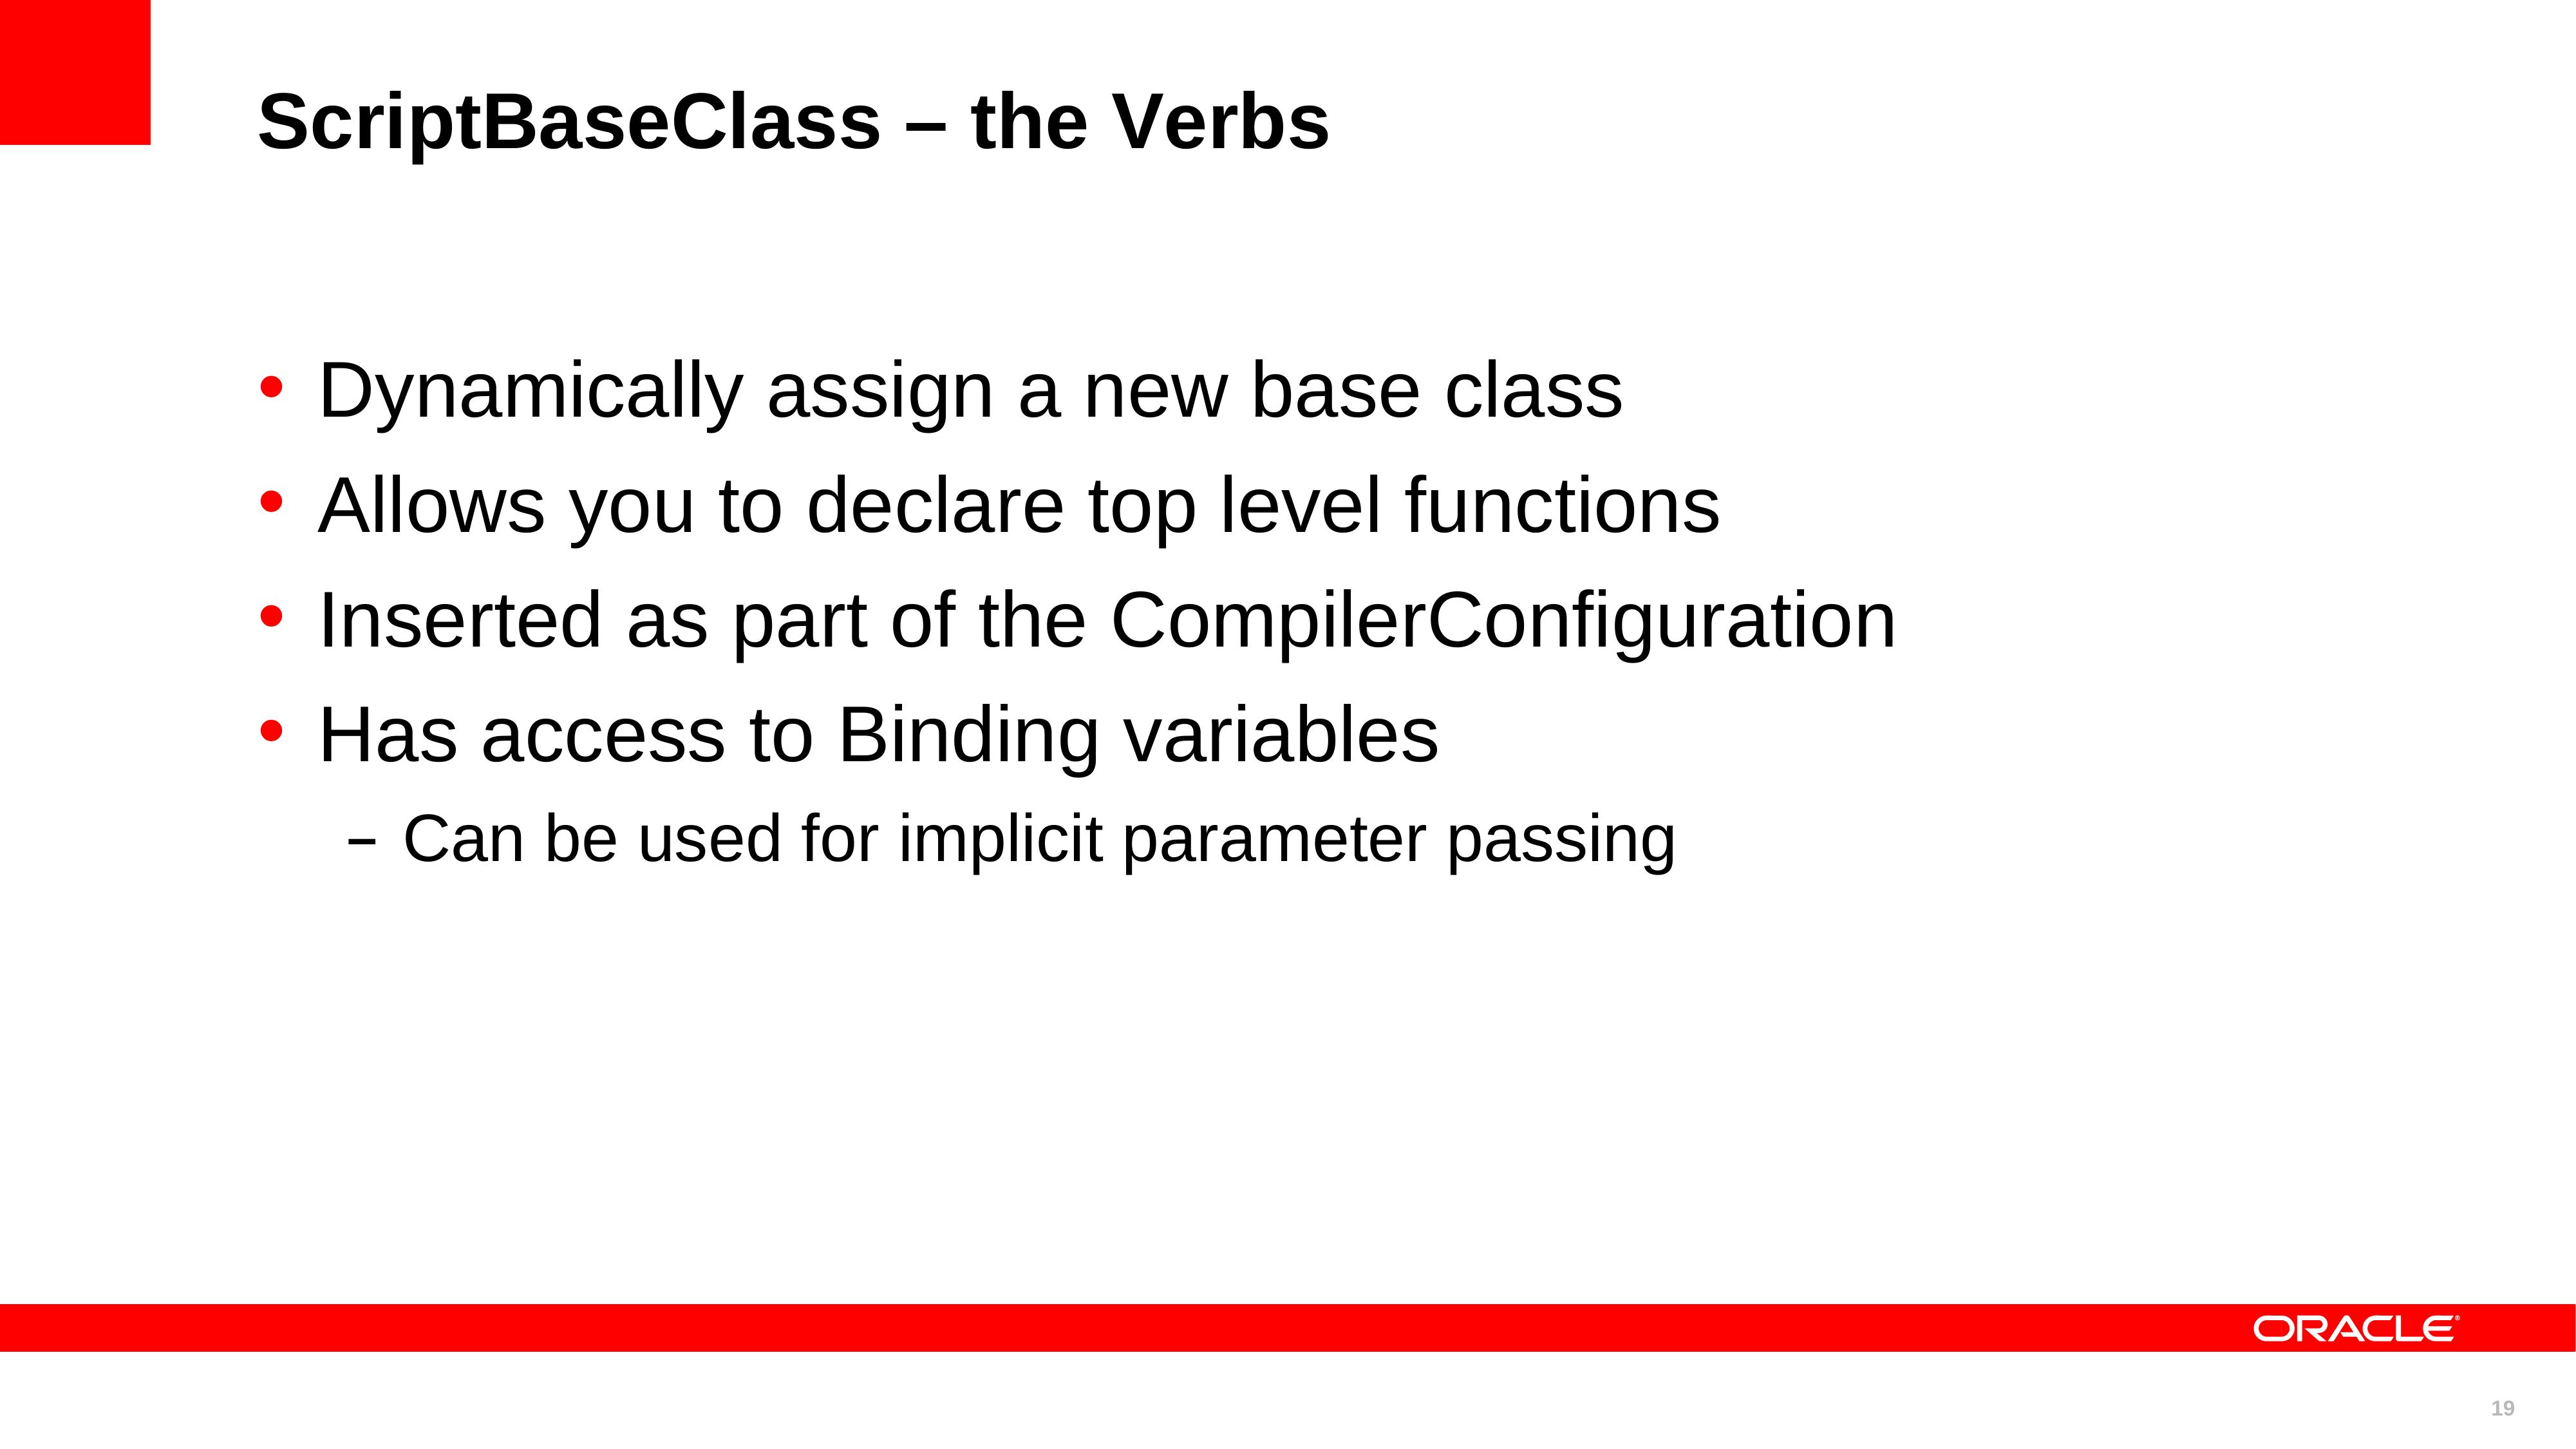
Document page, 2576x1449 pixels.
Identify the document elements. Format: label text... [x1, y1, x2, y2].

list Dynamically assign a new base class Allows you to declare top level functions Inserted as part of the CompilerConfiguration Has access to Binding variables Can be used for implicit parameter passing [258, 337, 2318, 1256]
title ScriptBaseClass – the Verbs [257, 69, 2318, 251]
picture [0, 0, 151, 145]
picture [0, 1304, 2576, 1352]
